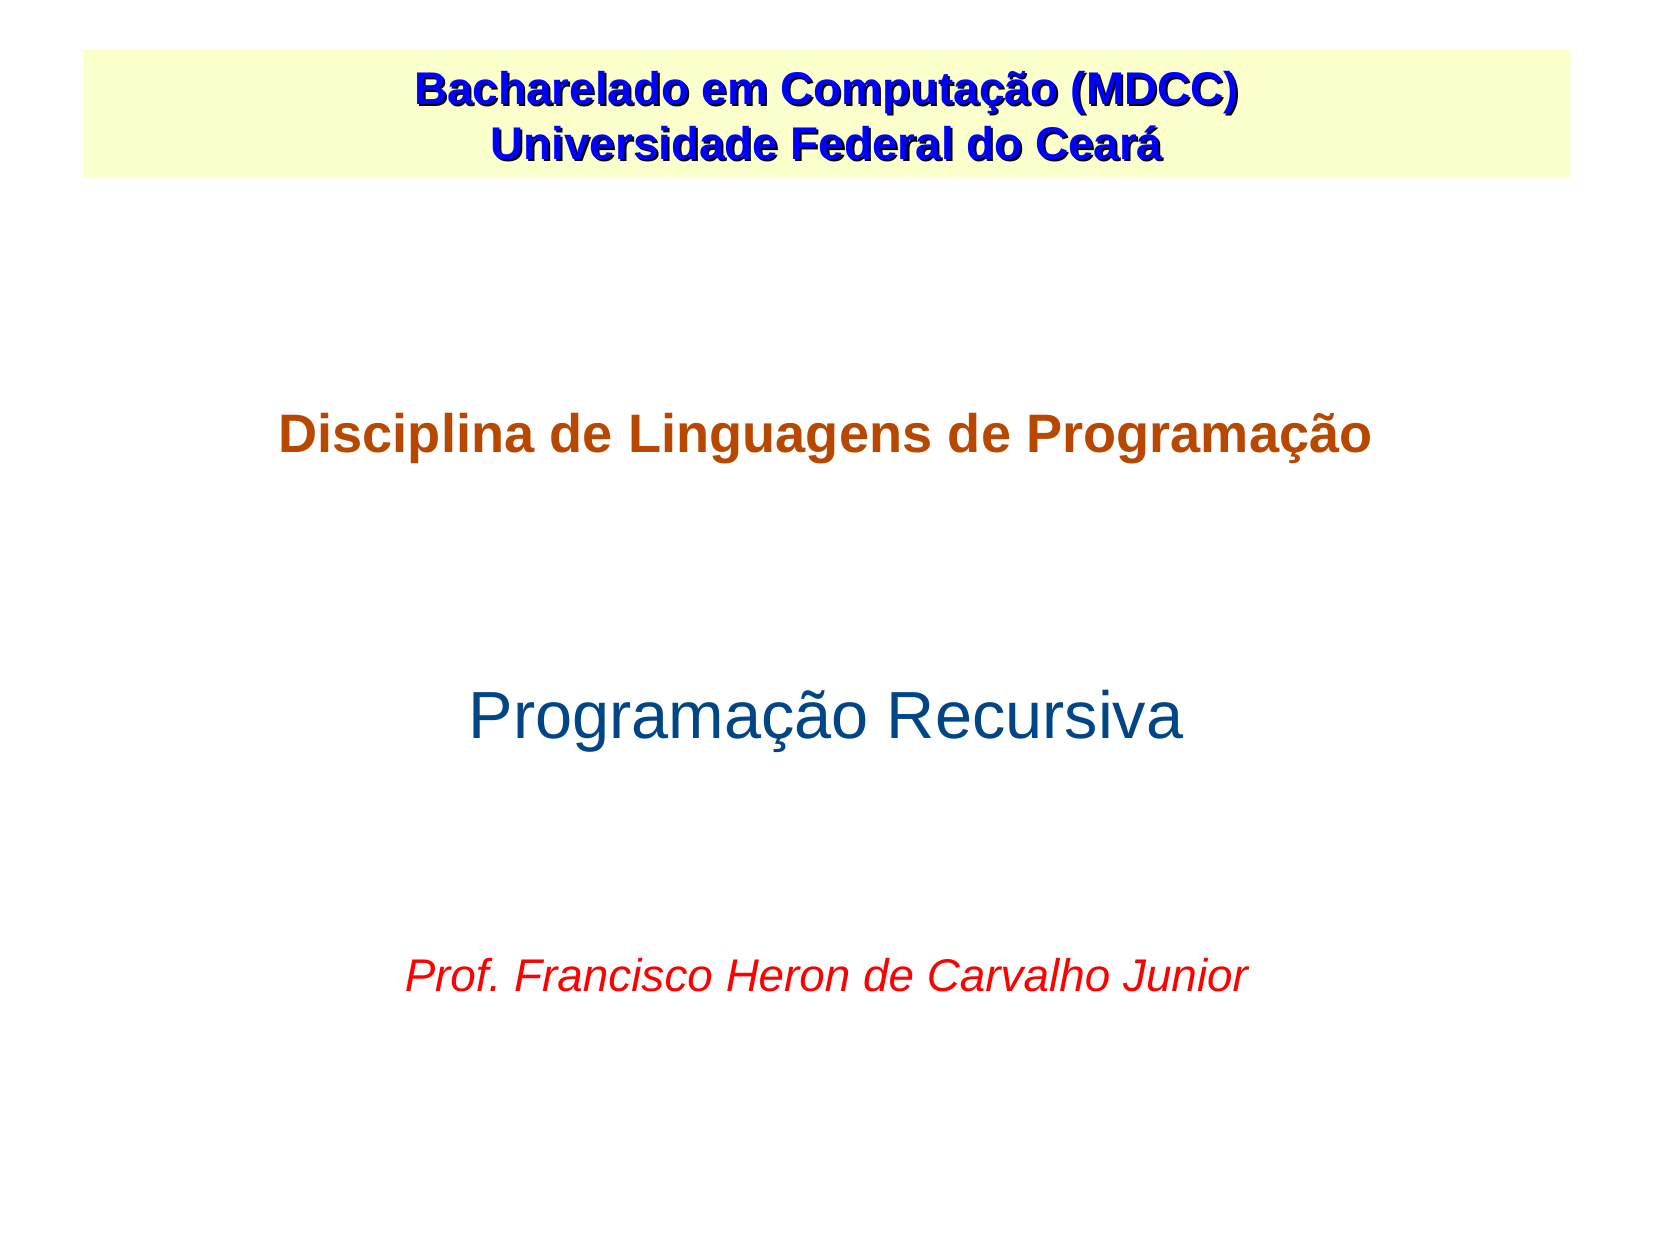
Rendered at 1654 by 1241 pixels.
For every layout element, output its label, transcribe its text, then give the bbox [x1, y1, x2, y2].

title Bacharelado em Computação (MDCC) Universidade Federal do Ceará [82, 49, 1571, 178]
subtitle Disciplina de Linguagens de Programação Programação Recursiva Prof. Francisco Heron de Carvalho Junior [82, 290, 1571, 1109]
